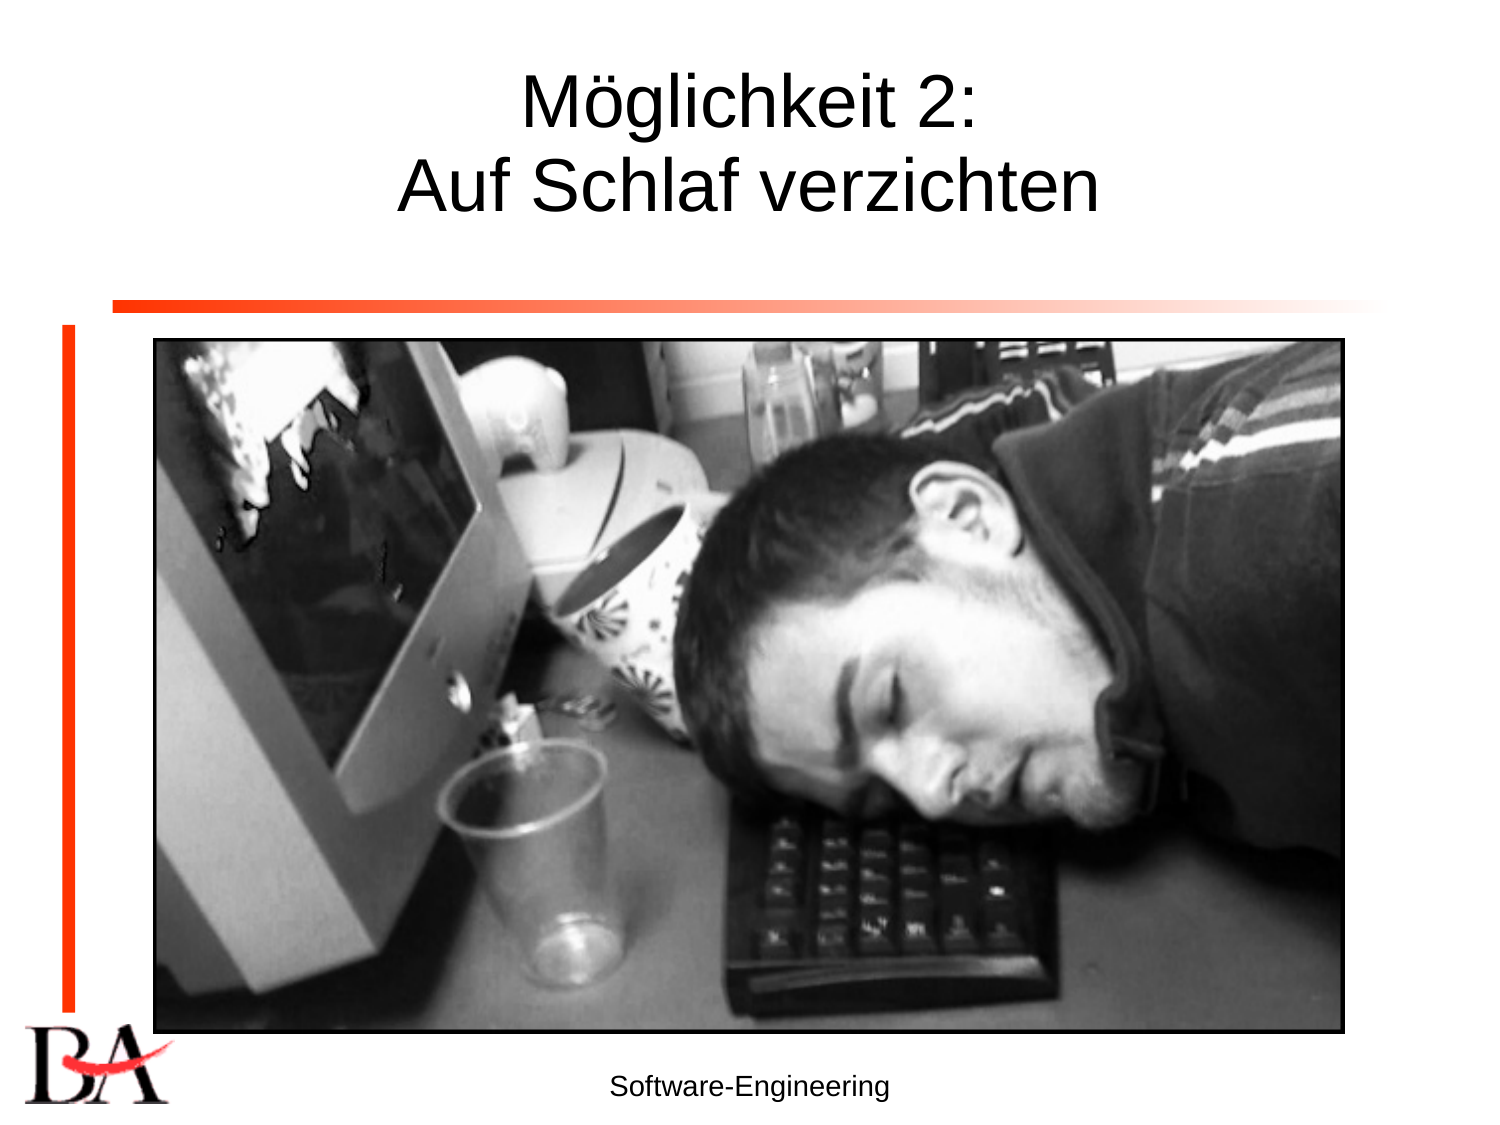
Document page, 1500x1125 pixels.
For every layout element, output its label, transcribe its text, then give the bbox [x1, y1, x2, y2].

picture [24, 338, 1345, 1104]
title Möglichkeit 2: Auf Schlaf verzichten [112, 28, 1388, 259]
